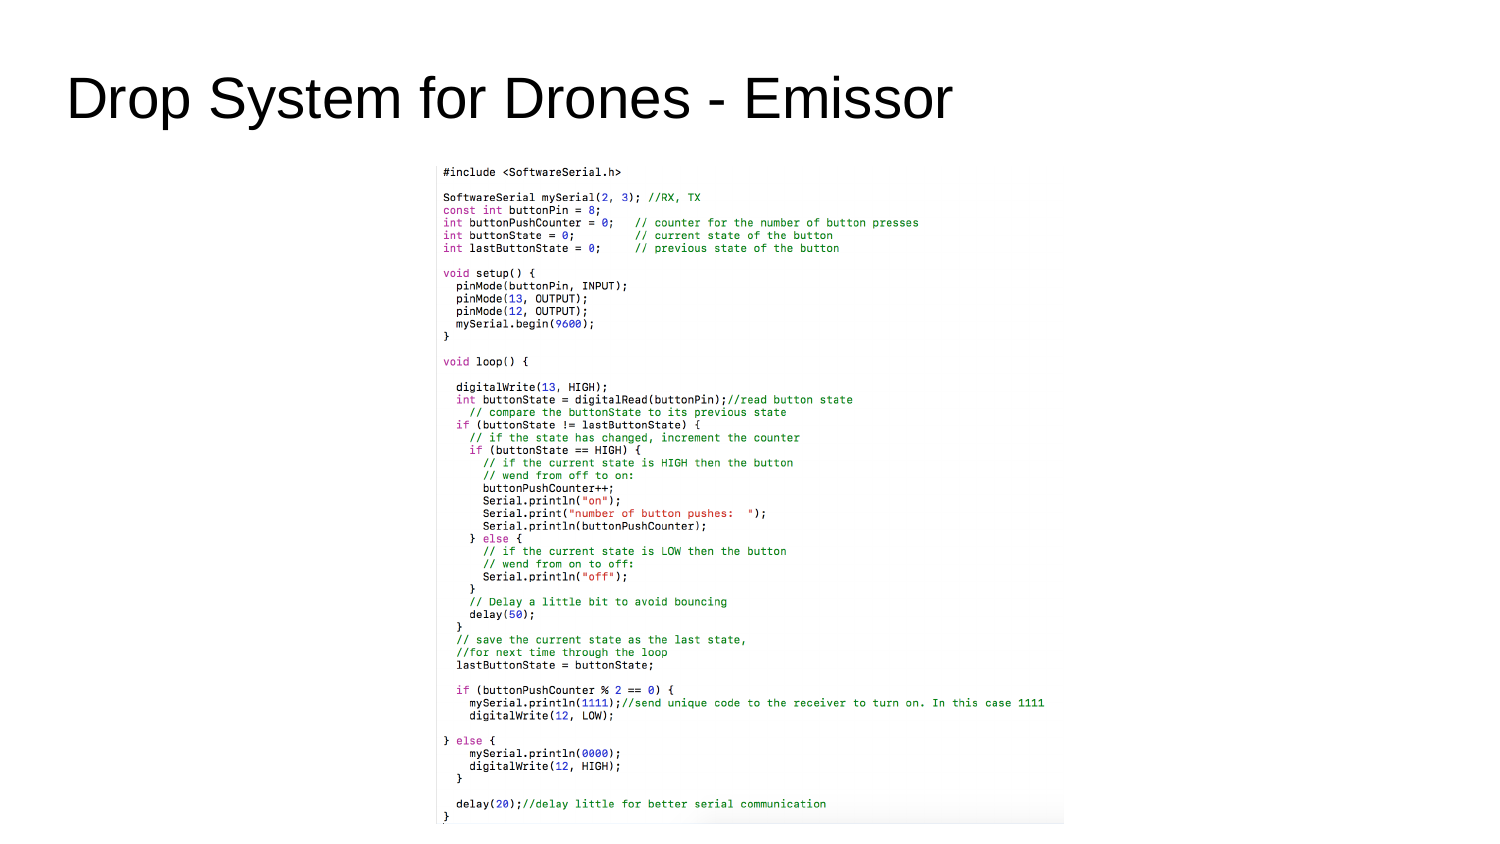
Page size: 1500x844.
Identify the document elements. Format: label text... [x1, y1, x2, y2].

picture [436, 166, 1064, 824]
title Drop System for Drones - Emissor [51, 45, 1449, 140]
